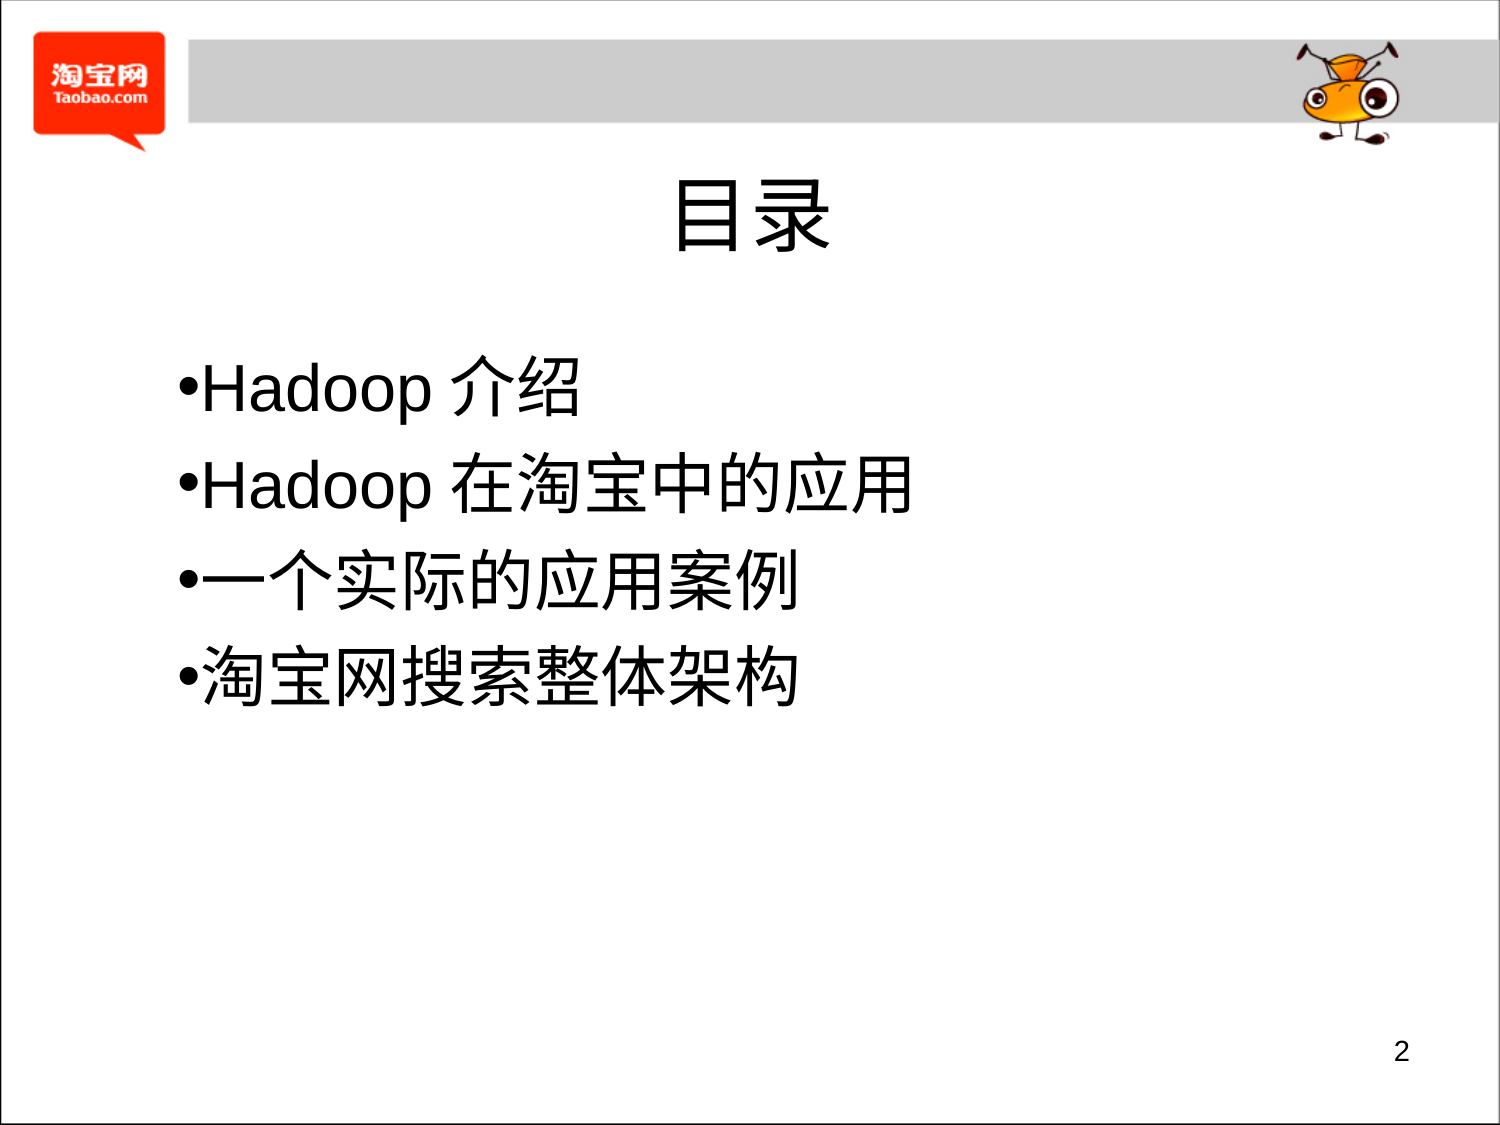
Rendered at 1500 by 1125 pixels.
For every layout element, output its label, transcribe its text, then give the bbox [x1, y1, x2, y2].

text_box 目录 [75, 137, 1426, 288]
picture [0, 0, 1500, 1125]
text_box Hadoop介绍 Hadoop在淘宝中的应用 一个实际的应用案例 淘宝网搜索整体架构 [162, 337, 1351, 750]
text_box <number> [1074, 1024, 1425, 1103]
